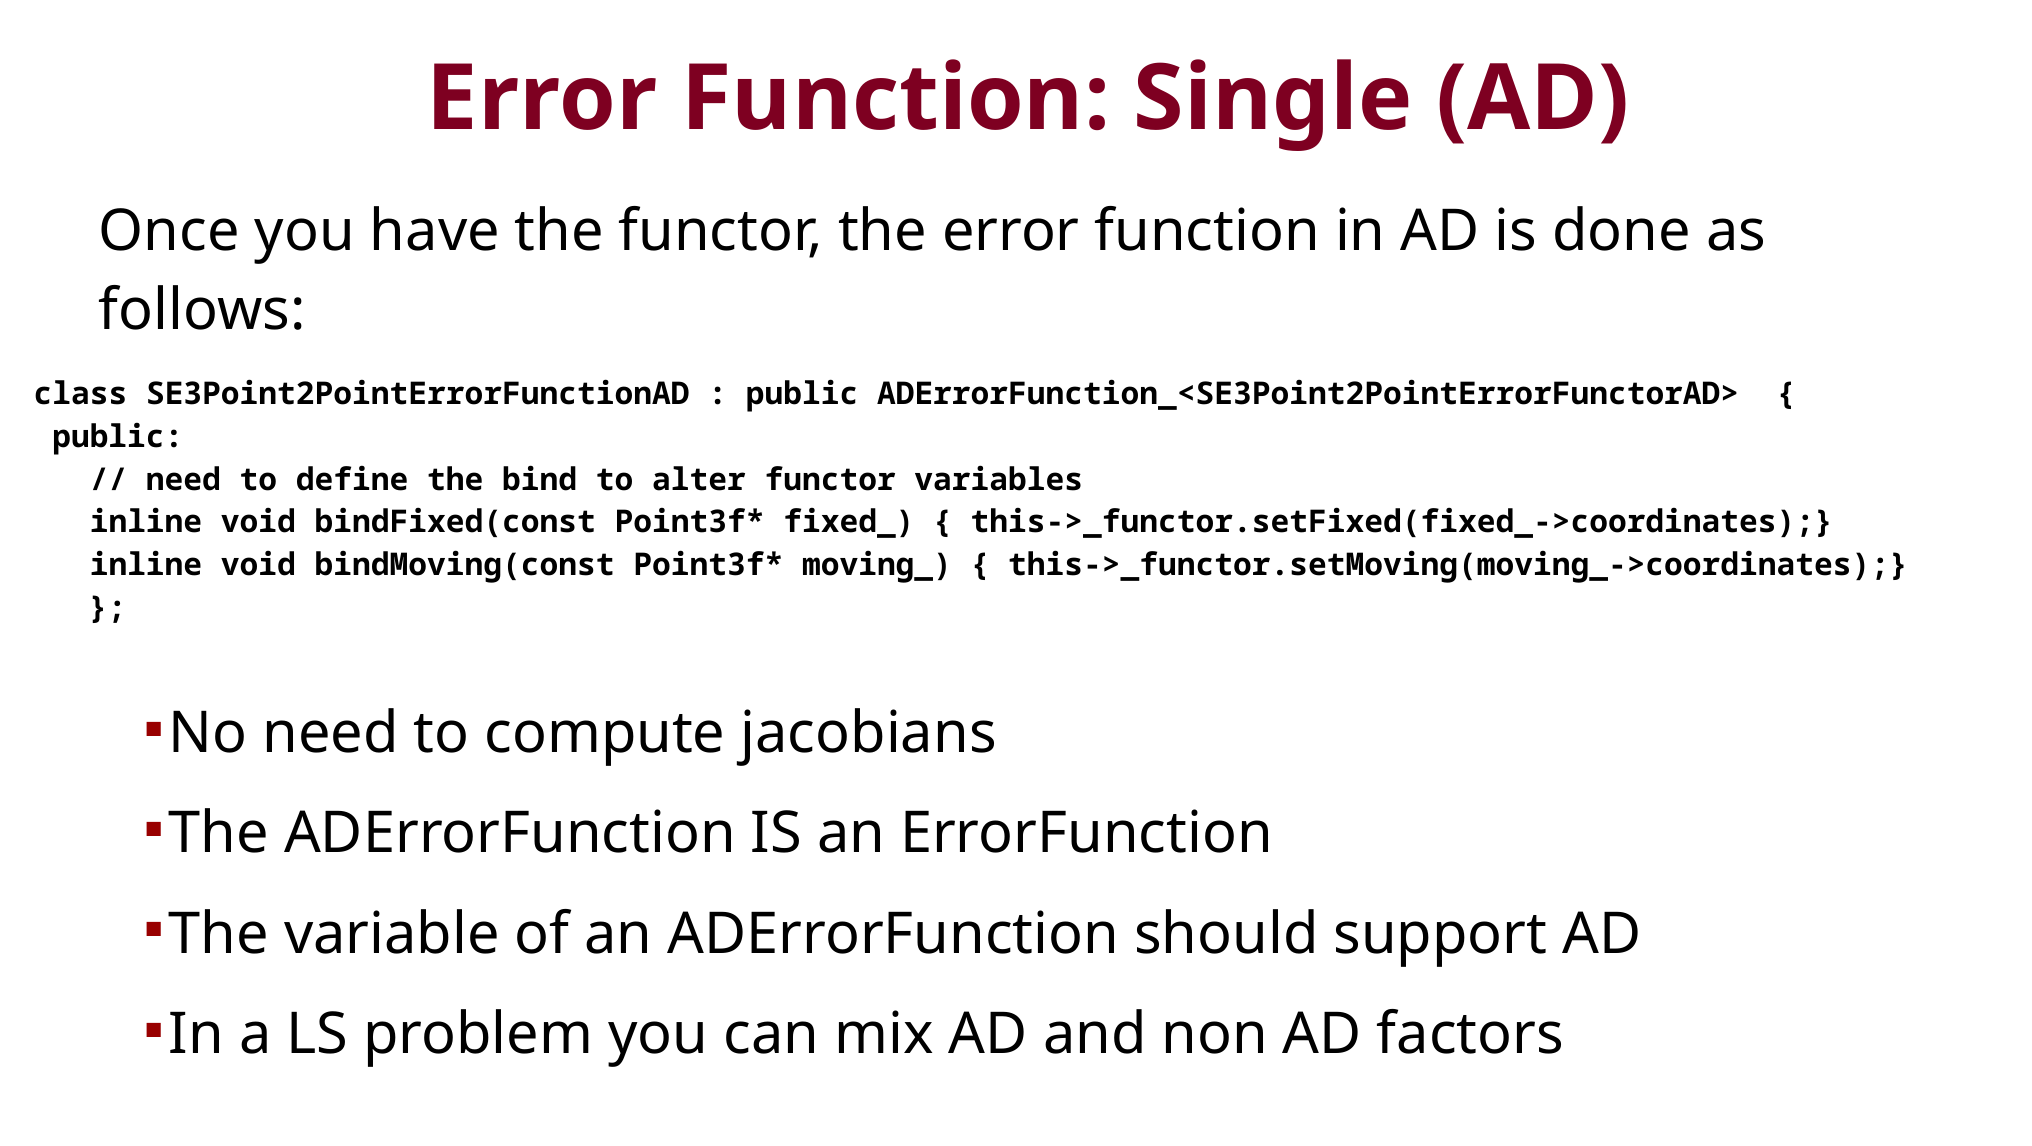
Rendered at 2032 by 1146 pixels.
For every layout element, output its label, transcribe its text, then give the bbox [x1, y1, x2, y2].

title Error Function: Single (AD) [37, 10, 2020, 178]
text_box class SE3Point2PointErrorFunctionAD : public ADErrorFunction_<SE3Point2PointErrorFunctorAD> { public: // need to define the bind to alter functor variables inline void bindFixed(const Point3f* fixed_) { this->_functor.setFixed(fixed_->coordinates);} inline void bindMoving(const Point3f* moving_) { this->_functor.setMoving(moving_->coordinates);} }; [0, 363, 2008, 650]
list Once you have the functor, the error function in AD is done as follows: No need to compute jacobians The ADErrorFunction IS an ErrorFunction The variable of an ADErrorFunction should support AD In a LS problem you can mix AD and non AD factors [59, 188, 1985, 363]
list Once you have the functor, the error function in AD is done as follows: No need to compute jacobians The ADErrorFunction IS an ErrorFunction The variable of an ADErrorFunction should support AD In a LS problem you can mix AD and non AD factors [59, 650, 1985, 1075]
